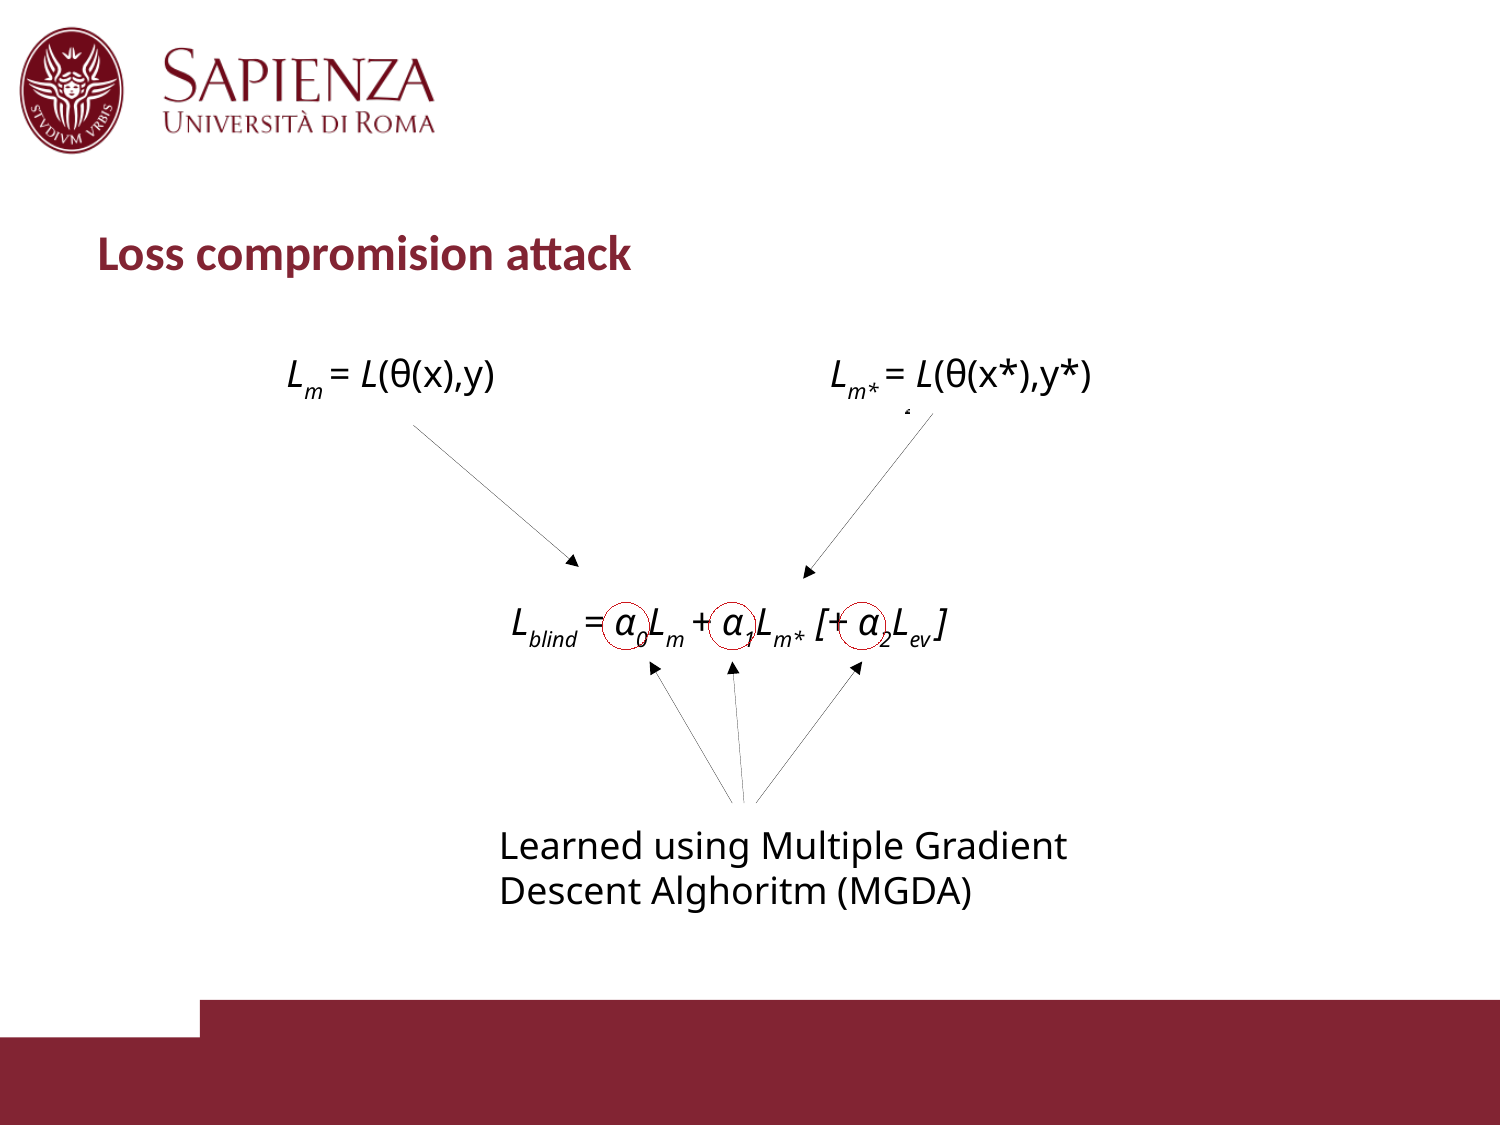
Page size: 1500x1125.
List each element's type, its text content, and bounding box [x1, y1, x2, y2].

text_box Loss compromision attack [82, 212, 1300, 296]
text_box Lm = L(θ(x),y) [271, 342, 591, 461]
text_box Lblind = α0Lm + α1Lm* [+ α2Lev ] [496, 590, 1052, 709]
text_box Learned using Multiple Gradient Descent Alghoritm (MGDA) [484, 814, 1099, 933]
text_box Lm* = L(θ(x*),y*) [814, 342, 1134, 461]
